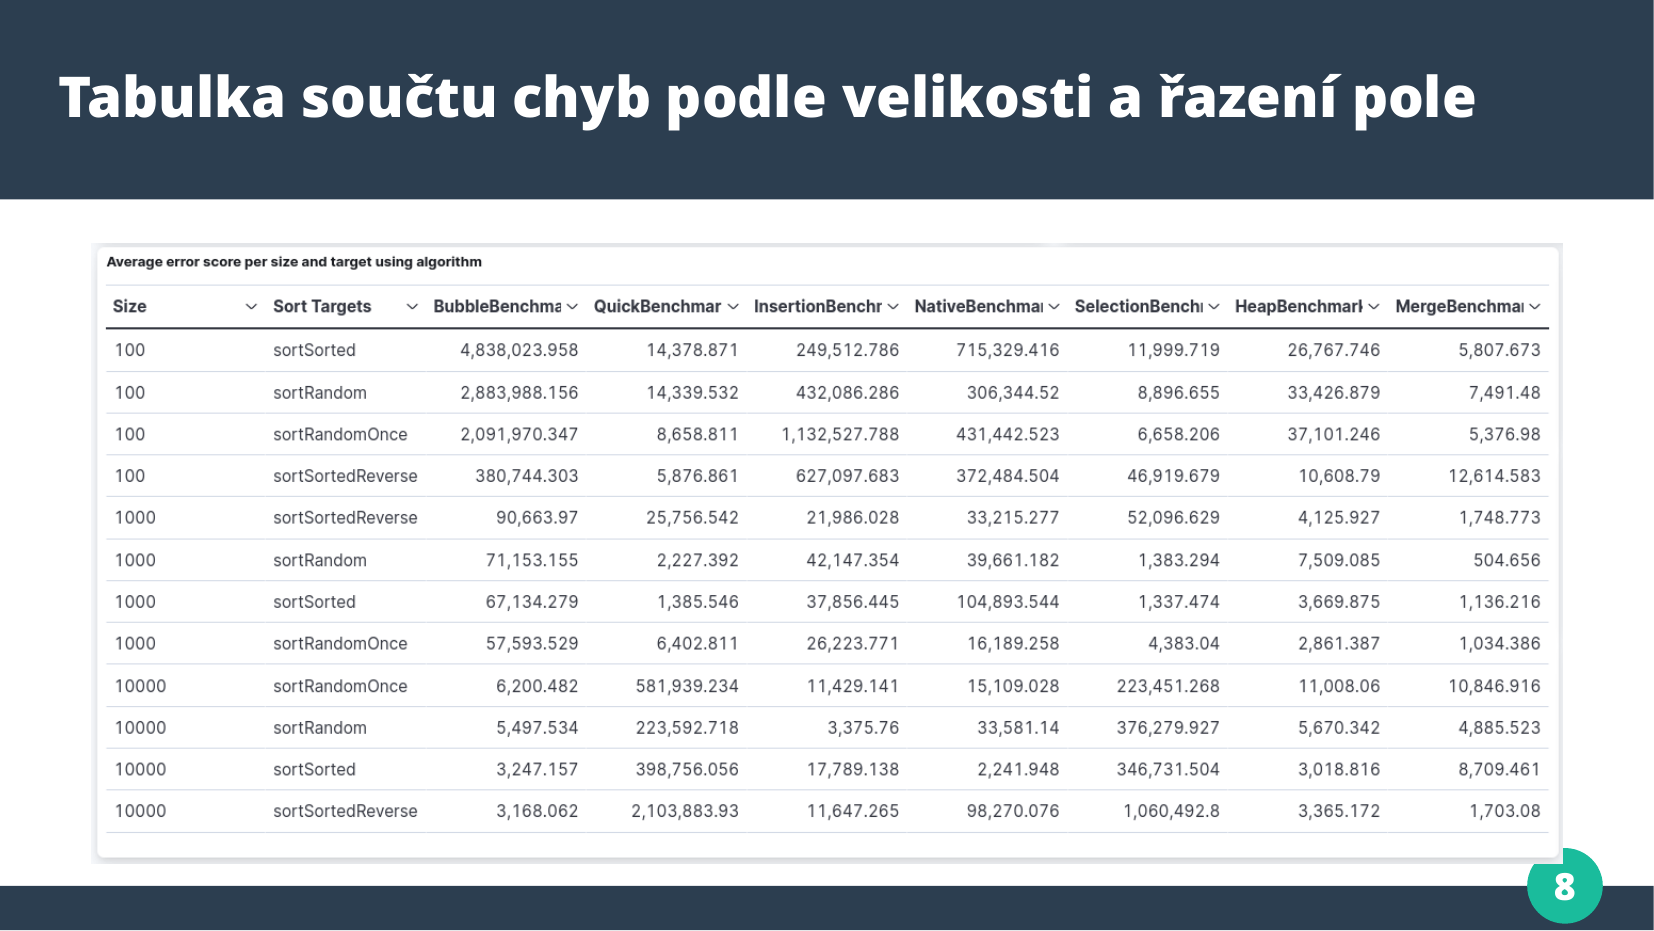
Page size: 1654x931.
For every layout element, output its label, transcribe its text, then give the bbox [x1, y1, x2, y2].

picture [91, 243, 1563, 864]
title Tabulka součtu chyb podle velikosti a řazení pole [59, 37, 1595, 155]
